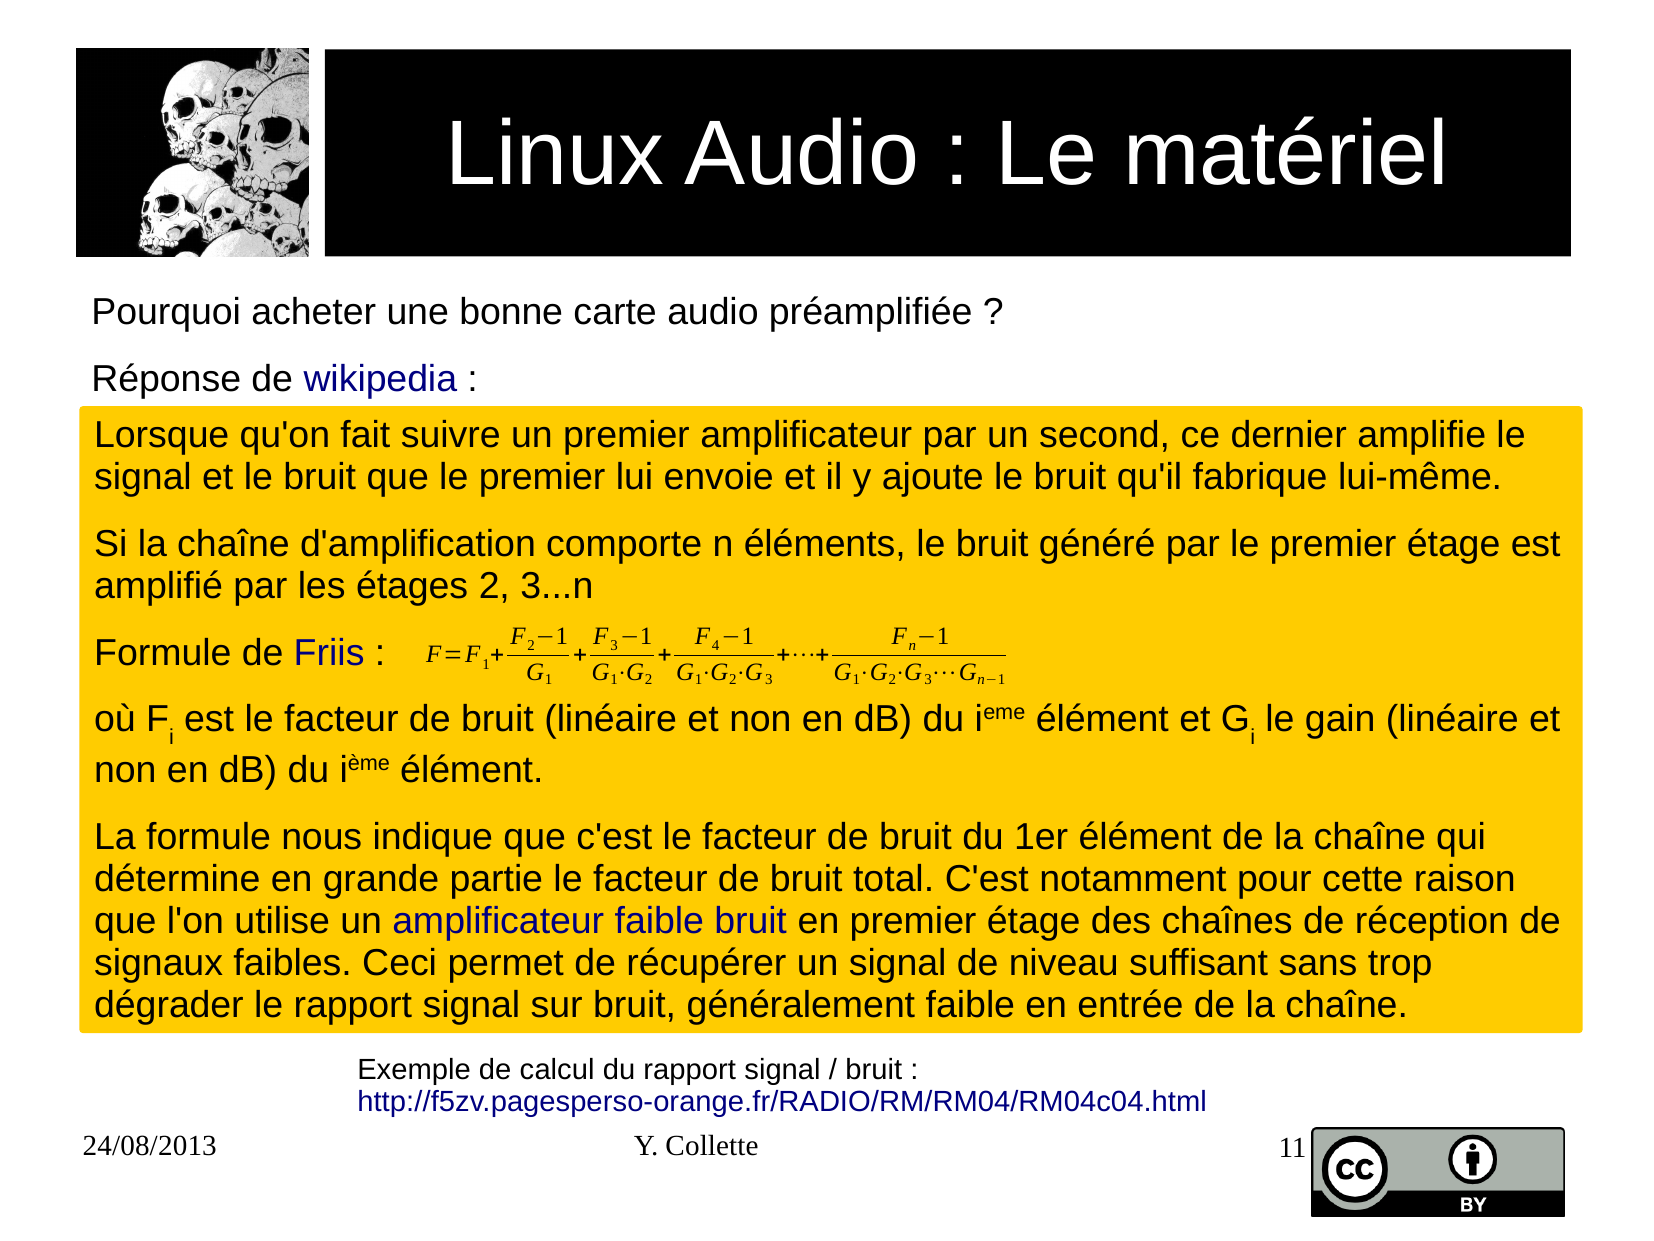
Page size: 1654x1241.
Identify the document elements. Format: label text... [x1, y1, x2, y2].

chart [418, 622, 1015, 689]
title Linux Audio : Le matériel [324, 49, 1571, 257]
text_box Pourquoi acheter une bonne carte audio préamplifiée ? Réponse de wikipedia : [76, 283, 1554, 408]
text_box Lorsque qu'on fait suivre un premier amplificateur par un second, ce dernier amplifie le signal et le bruit que le premier lui envoie et il y ajoute le bruit qu'il fabrique lui-même. Si la chaîne d'amplification comporte n éléments, le bruit généré par le premier étage est amplifié par les étages 2, 3...n Formule de Friis : où Fi est le facteur de bruit (linéaire et non en dB) du ieme élément et Gi le gain (linéaire et non en dB) du ième élément. La formule nous indique que c'est le facteur de bruit du 1er élément de la chaîne qui détermine en grande partie le facteur de bruit total. C'est notamment pour cette raison que l'on utilise un amplificateur faible bruit en premier étage des chaînes de réception de signaux faibles. Ceci permet de récupérer un signal de niveau suffisant sans trop dégrader le rapport signal sur bruit, généralement faible en entrée de la chaîne. [79, 406, 1583, 1034]
picture [76, 48, 309, 257]
text_box Exemple de calcul du rapport signal / bruit : http://f5zv.pagesperso-orange.fr/RADIO/RM/RM04/RM04c04.html [342, 1045, 1247, 1126]
picture [1311, 1127, 1565, 1217]
